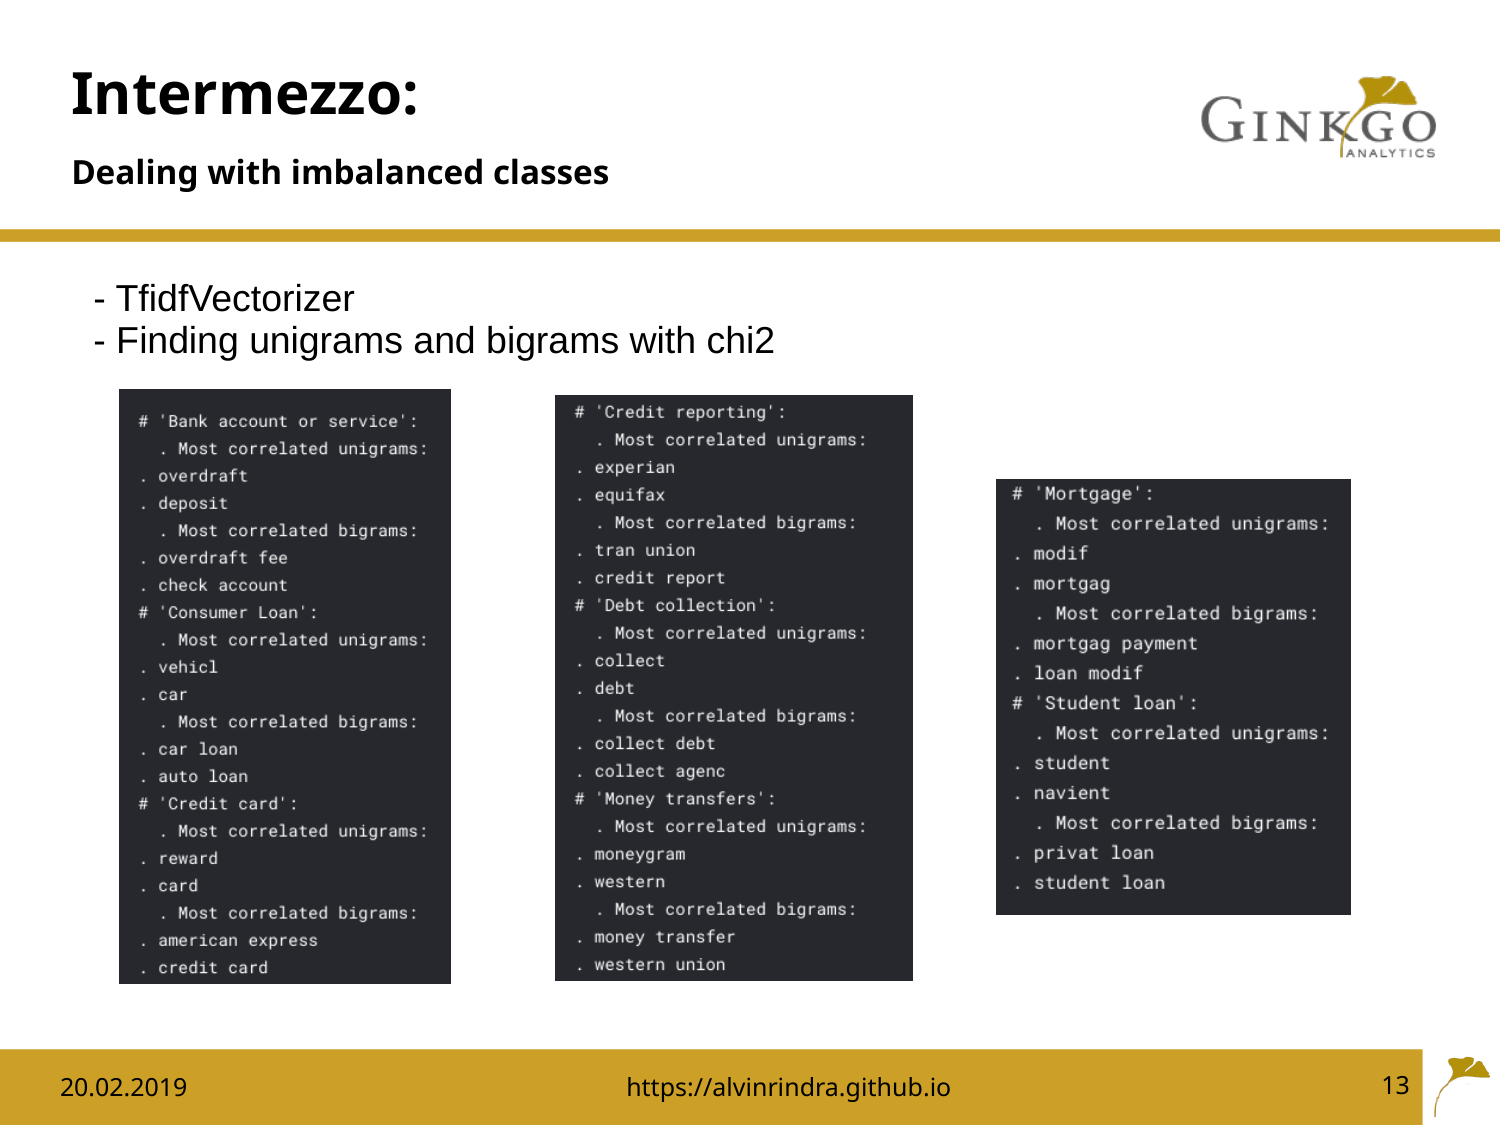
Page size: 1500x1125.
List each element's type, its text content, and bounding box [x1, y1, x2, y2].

text_box https://alvinrindra.github.io [266, 1056, 993, 1117]
text_box 20.02.2019 [60, 1056, 266, 1117]
list Intermezzo: Dealing with imbalanced classes [71, 56, 1066, 240]
text_box - TfidfVectorizer - Finding unigrams and bigrams with chi2 [78, 270, 1321, 369]
list [60, 289, 1425, 1081]
picture [0, 0, 1500, 1125]
text_box <number> [1196, 1056, 1425, 1117]
